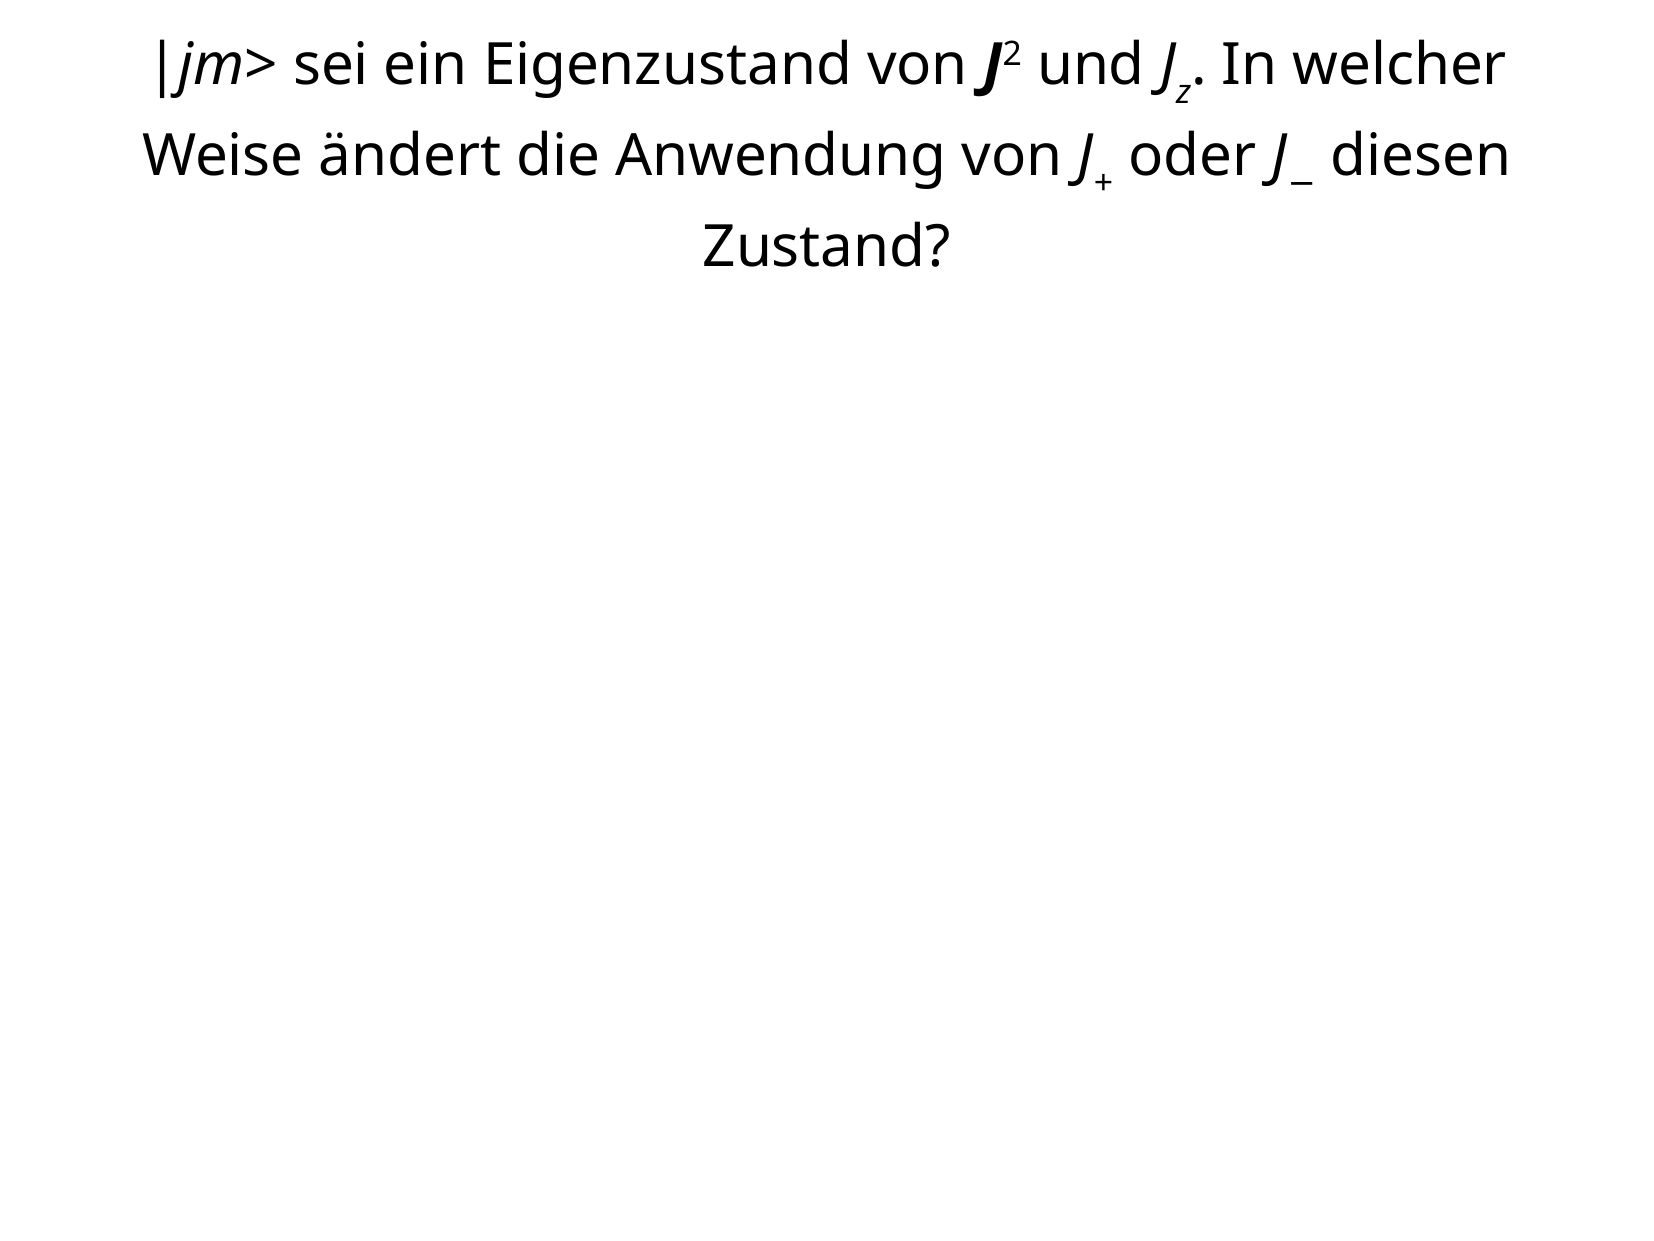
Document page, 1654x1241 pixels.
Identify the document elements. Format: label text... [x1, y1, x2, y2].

title |jm> sei ein Eigenzustand von J2 und Jz. In welcher Weise ändert die Anwendung von J+ oder J− diesen Zustand? [82, 49, 1571, 257]
